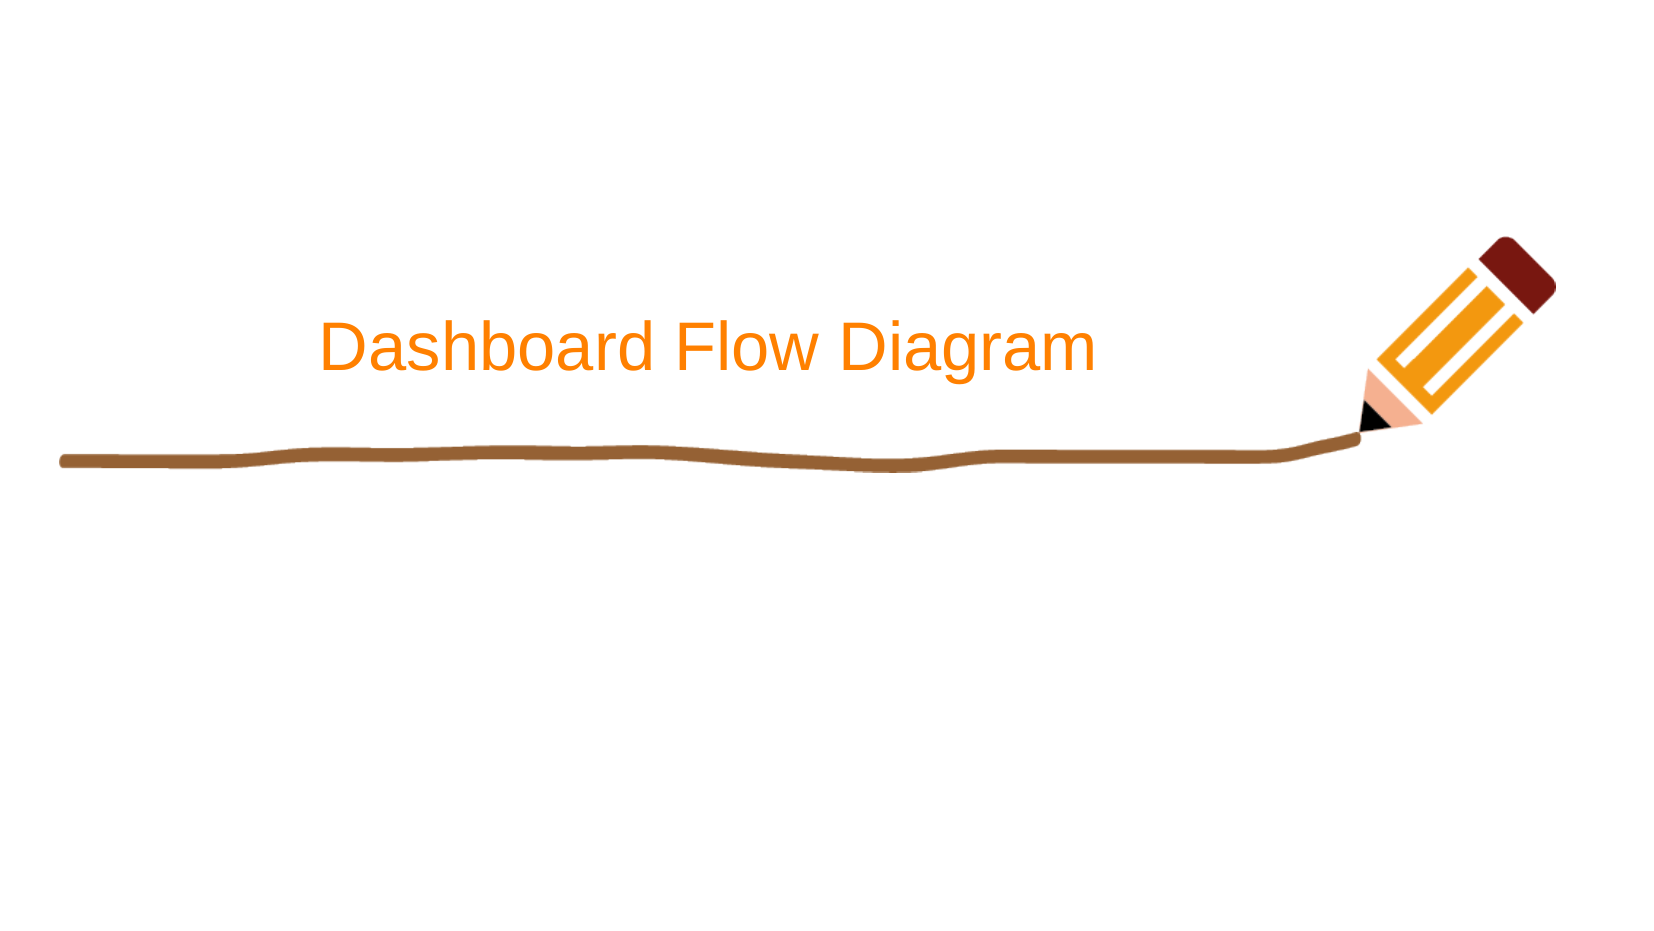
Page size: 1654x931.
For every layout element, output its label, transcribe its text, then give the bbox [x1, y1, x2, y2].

title Dashboard Flow Diagram [88, 265, 1329, 429]
picture [59, 236, 1556, 473]
